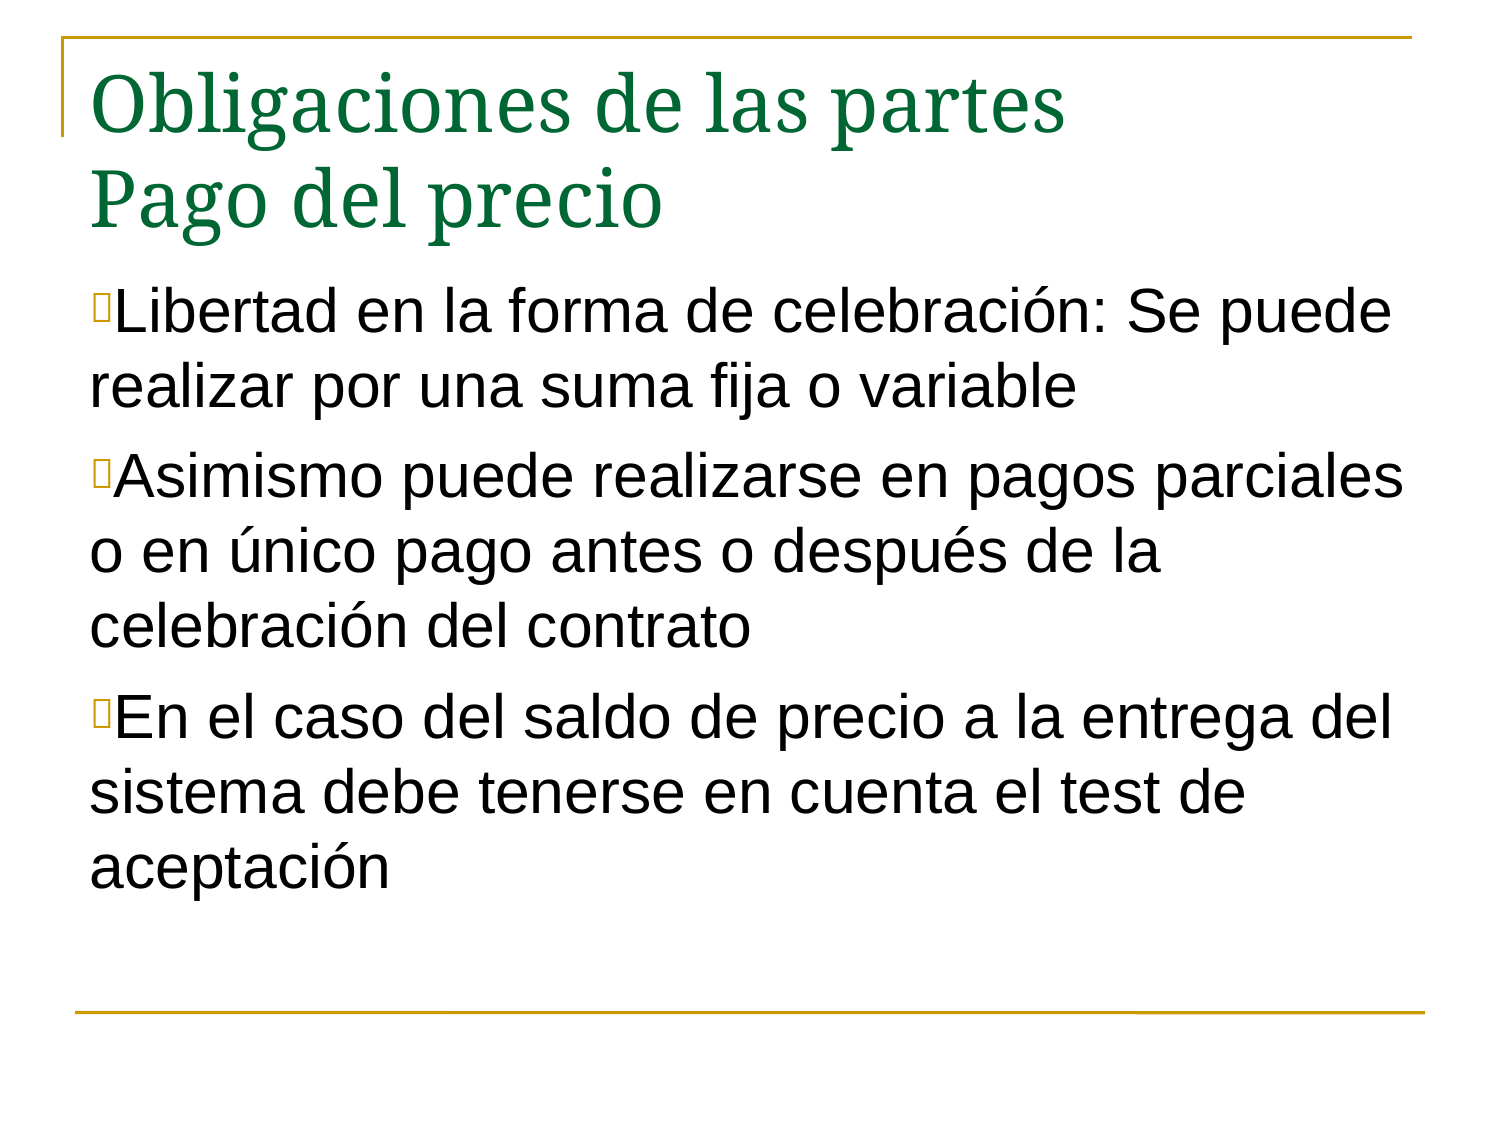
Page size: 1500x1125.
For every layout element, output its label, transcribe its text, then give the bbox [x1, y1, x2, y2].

list Libertad en la forma de celebración: Se puede realizar por una suma fija o variable Asimismo puede realizarse en pagos parciales o en único pago antes o después de la celebración del contrato En el caso del saldo de precio a la entrega del sistema debe tenerse en cuenta el test de aceptación [75, 262, 1425, 1006]
title Obligaciones de las partes Pago del precio [75, 45, 1425, 233]
